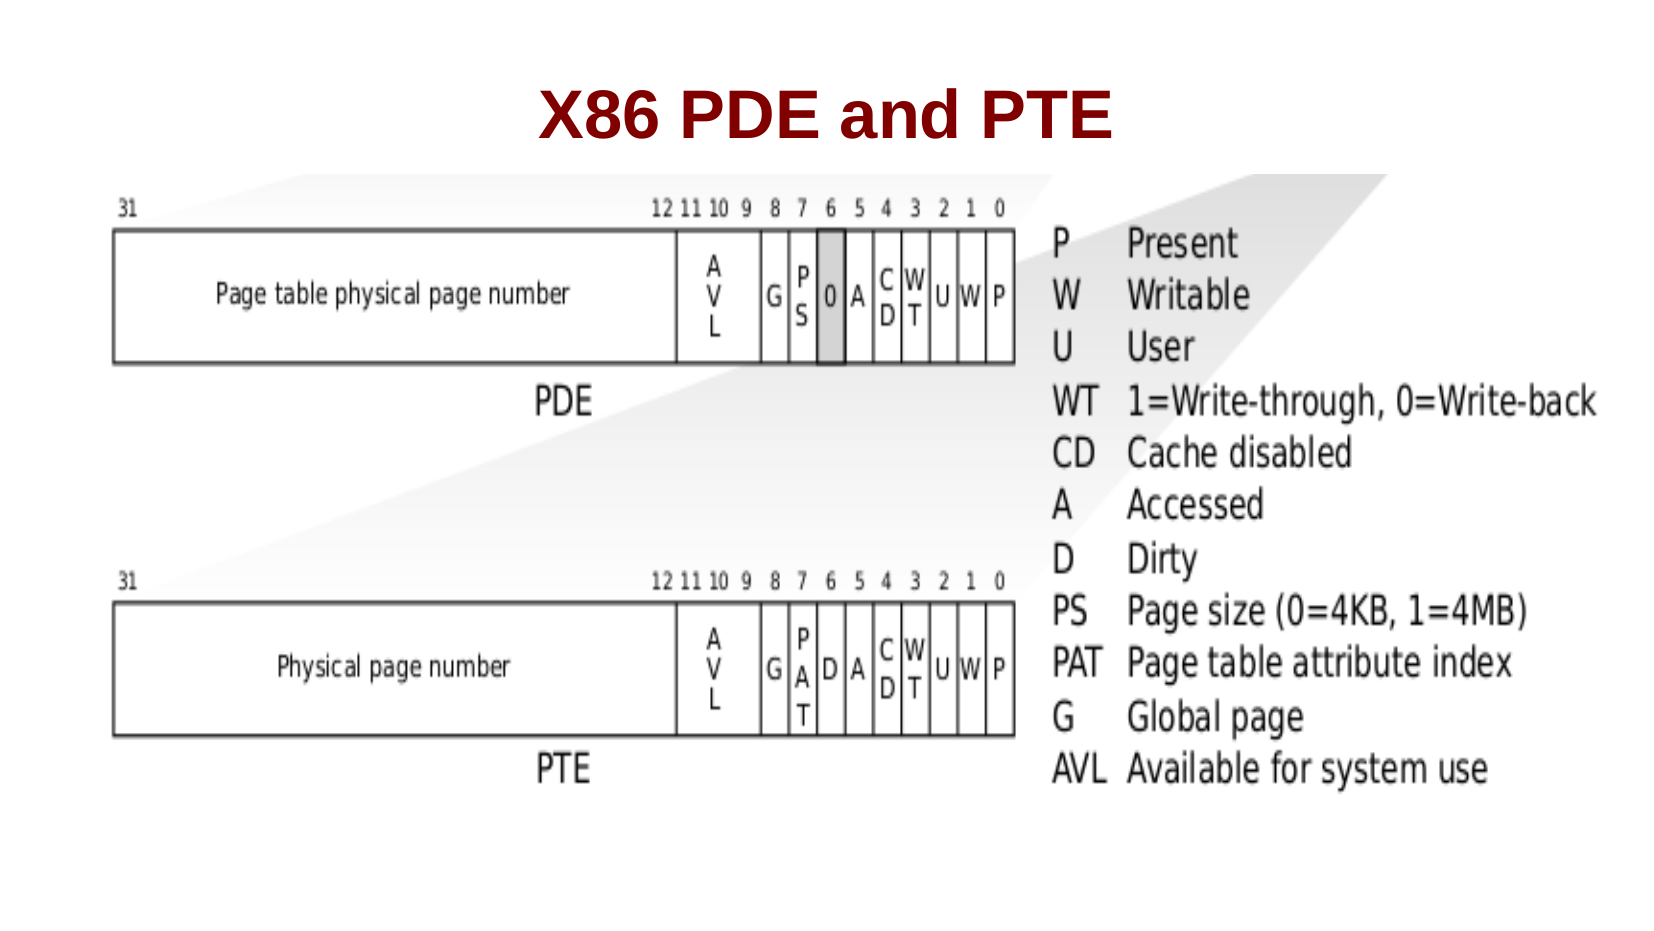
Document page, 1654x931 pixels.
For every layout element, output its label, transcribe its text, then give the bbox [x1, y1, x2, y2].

picture [72, 174, 1630, 898]
title X86 PDE and PTE [82, 37, 1571, 174]
